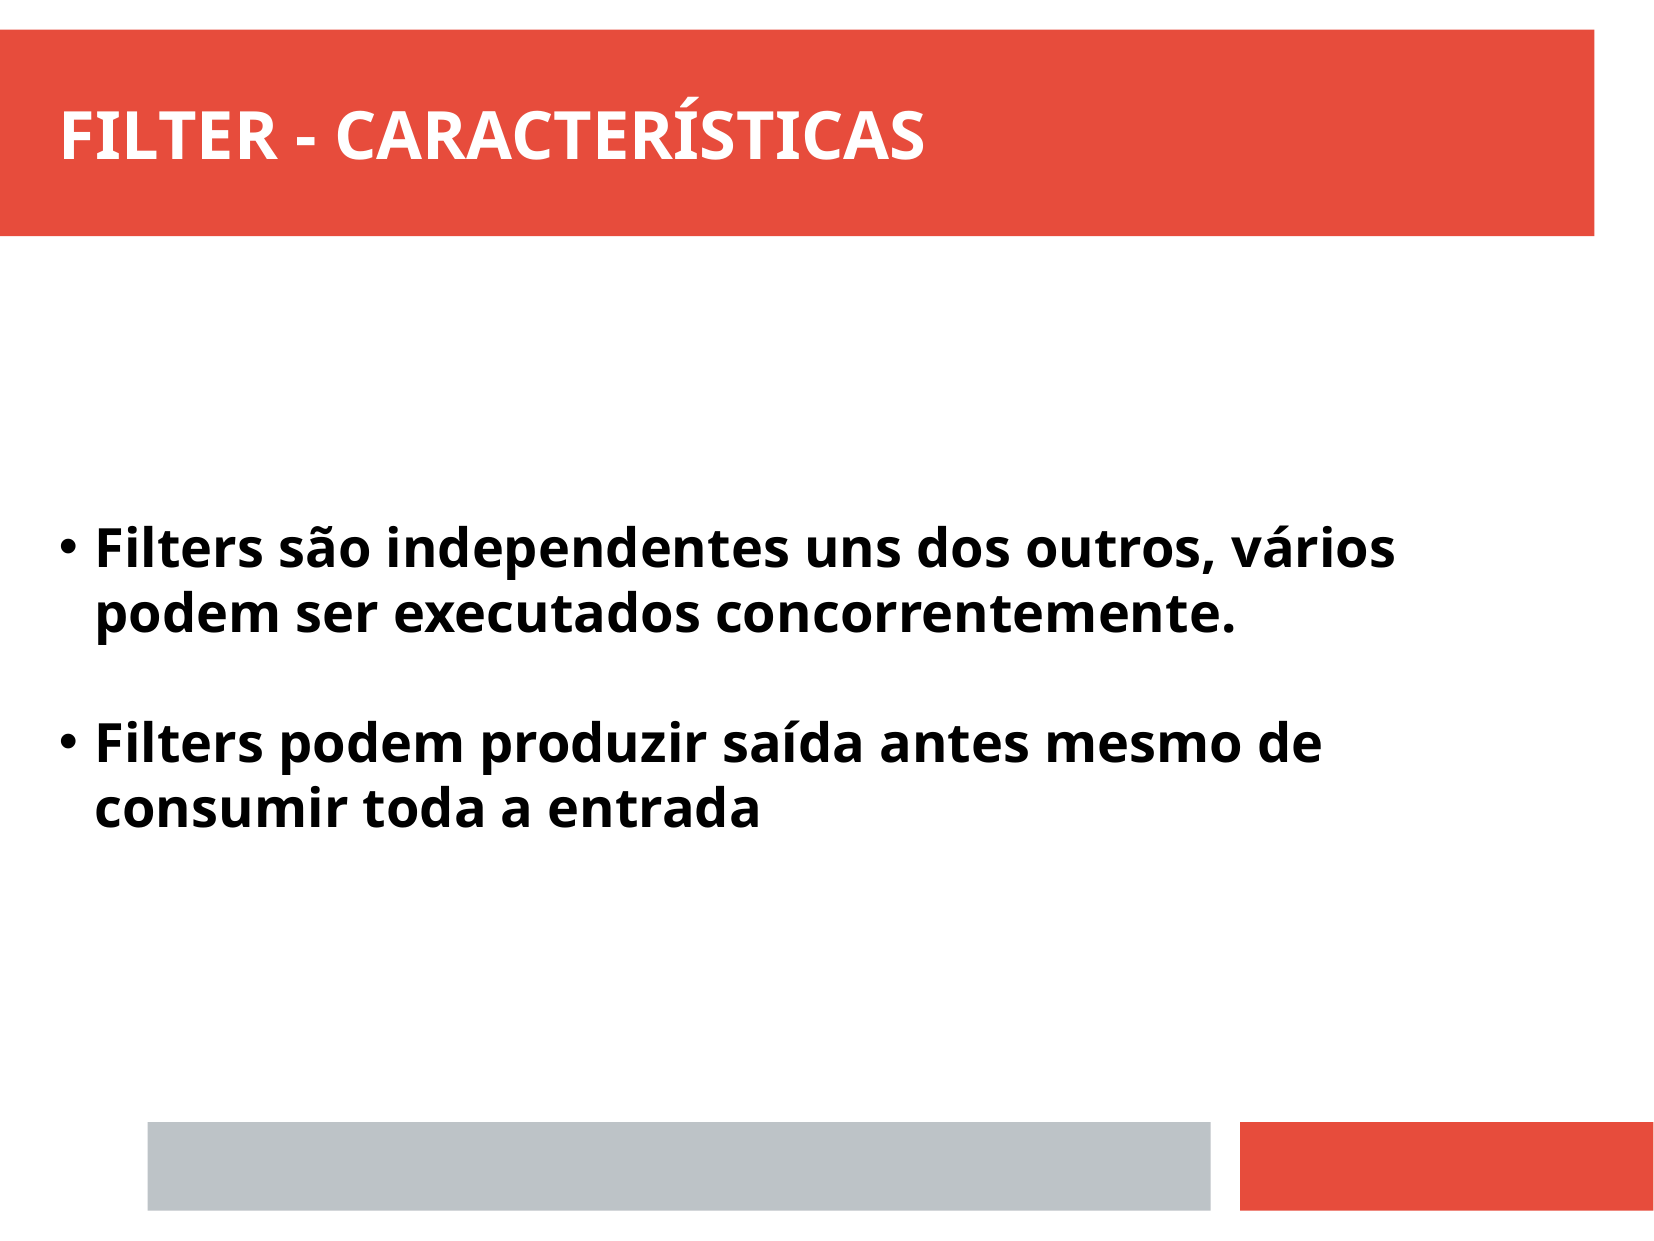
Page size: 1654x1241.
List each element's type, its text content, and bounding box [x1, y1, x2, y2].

title FILTER - CARACTERÍSTICAS [59, 59, 1595, 207]
subtitle Filters são independentes uns dos outros, vários podem ser executados concorrentemente. Filters podem produzir saída antes mesmo de consumir toda a entrada [59, 324, 1565, 1093]
